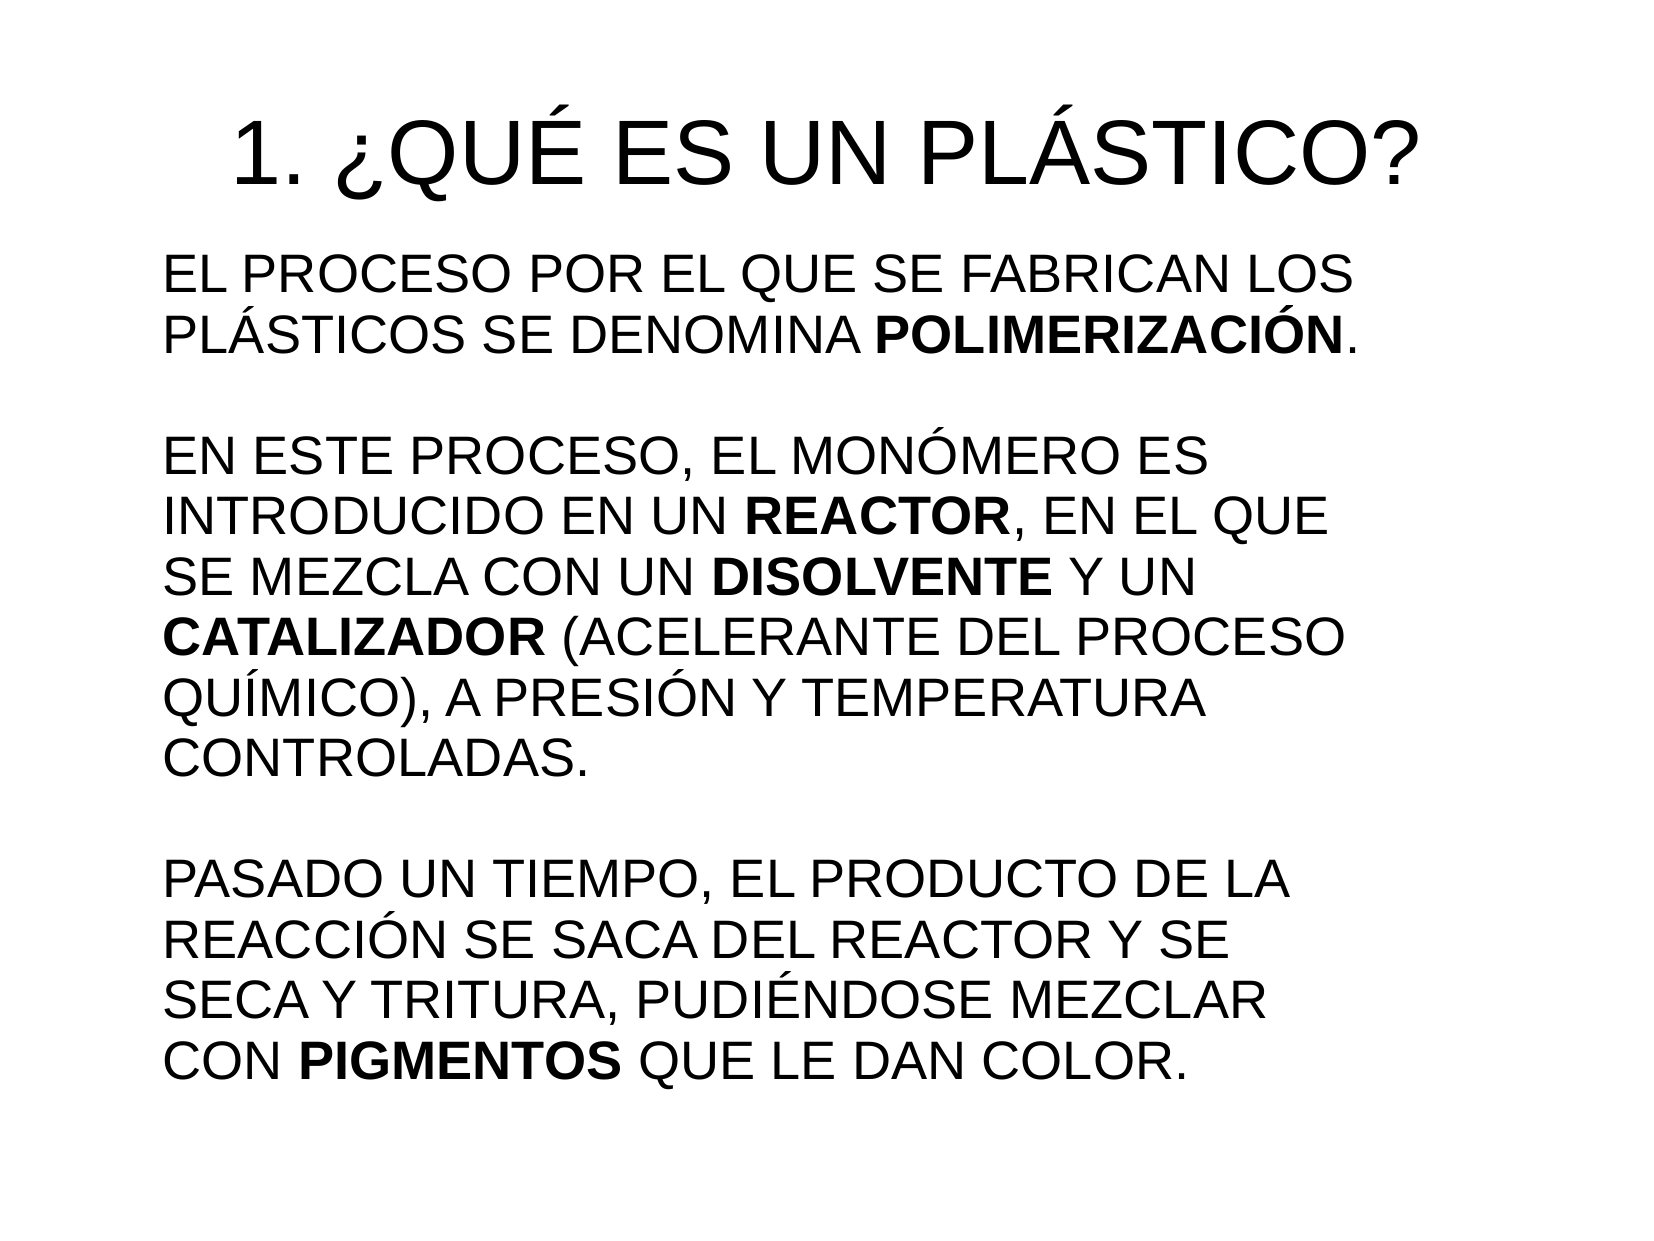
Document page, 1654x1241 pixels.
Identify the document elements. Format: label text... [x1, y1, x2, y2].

text_box EL PROCESO POR EL QUE SE FABRICAN LOS PLÁSTICOS SE DENOMINA POLIMERIZACIÓN. EN ESTE PROCESO, EL MONÓMERO ES INTRODUCIDO EN UN REACTOR, EN EL QUE SE MEZCLA CON UN DISOLVENTE Y UN CATALIZADOR (ACELERANTE DEL PROCESO QUÍMICO), A PRESIÓN Y TEMPERATURA CONTROLADAS. PASADO UN TIEMPO, EL PRODUCTO DE LA REACCIÓN SE SACA DEL REACTOR Y SE SECA Y TRITURA, PUDIÉNDOSE MEZCLAR CON PIGMENTOS QUE LE DAN COLOR. [147, 236, 1388, 1182]
title 1. ¿QUÉ ES UN PLÁSTICO? [82, 49, 1571, 257]
